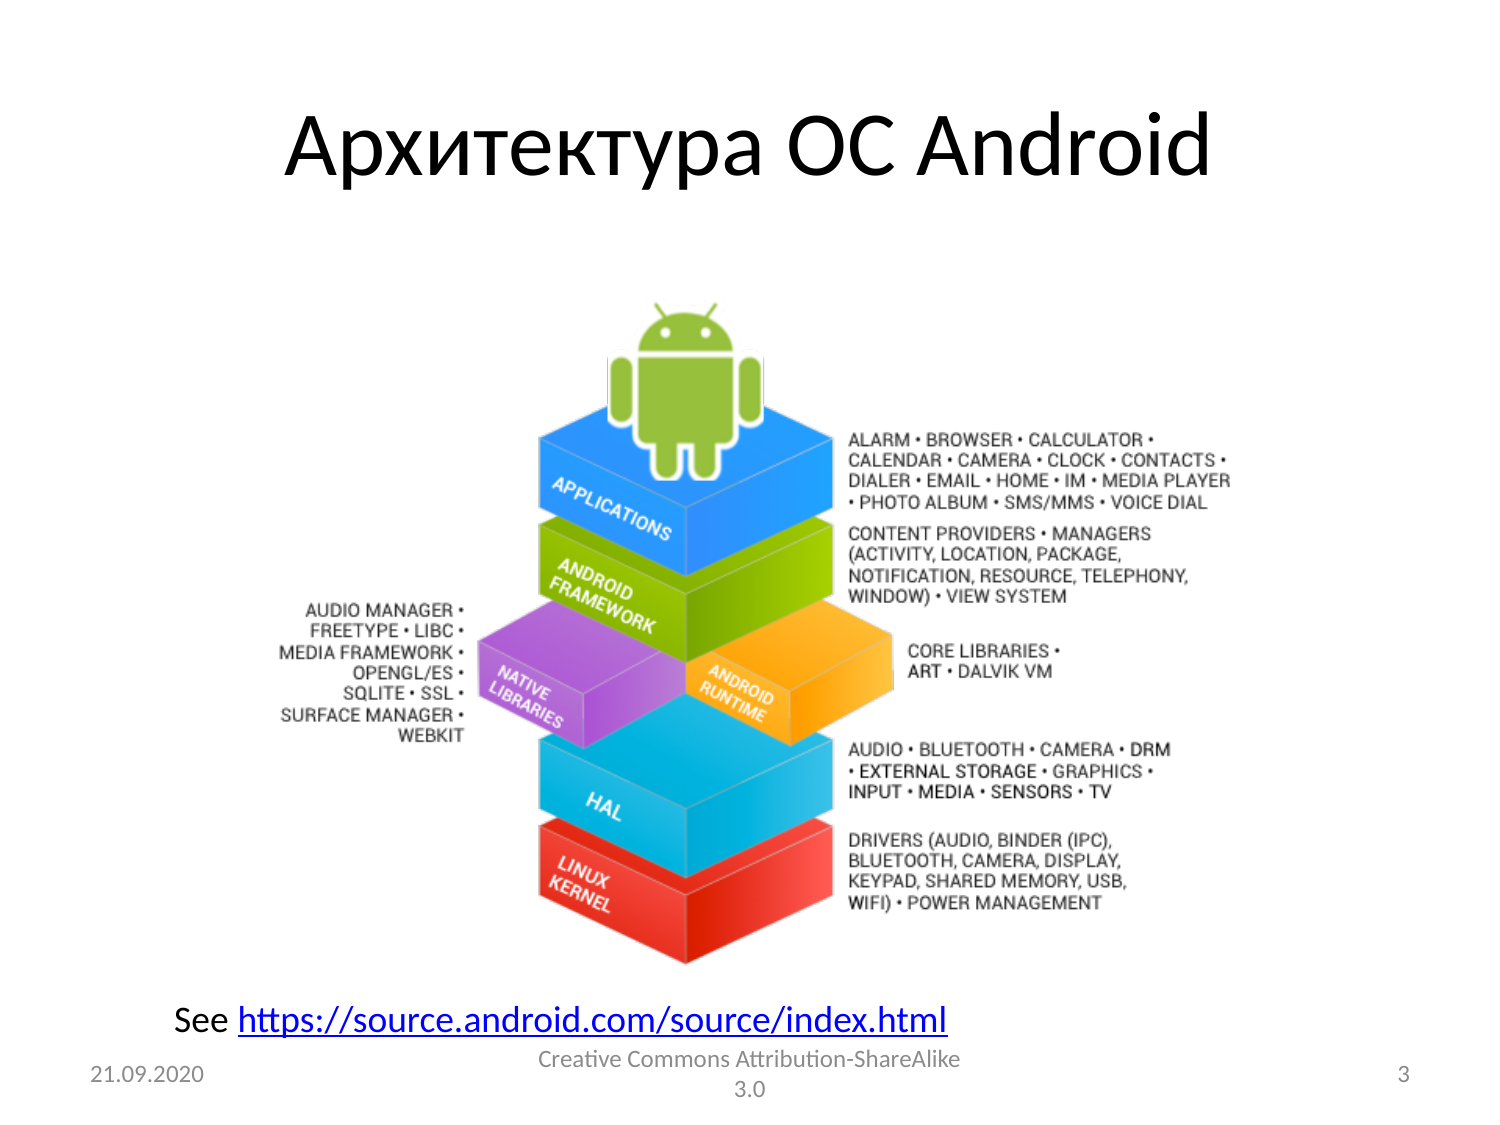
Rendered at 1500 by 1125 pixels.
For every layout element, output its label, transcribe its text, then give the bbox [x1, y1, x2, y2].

text_box See https://source.android.com/source/index.html [159, 987, 1270, 1048]
title Архитектура ОС Android [75, 45, 1425, 233]
picture [267, 298, 1233, 969]
